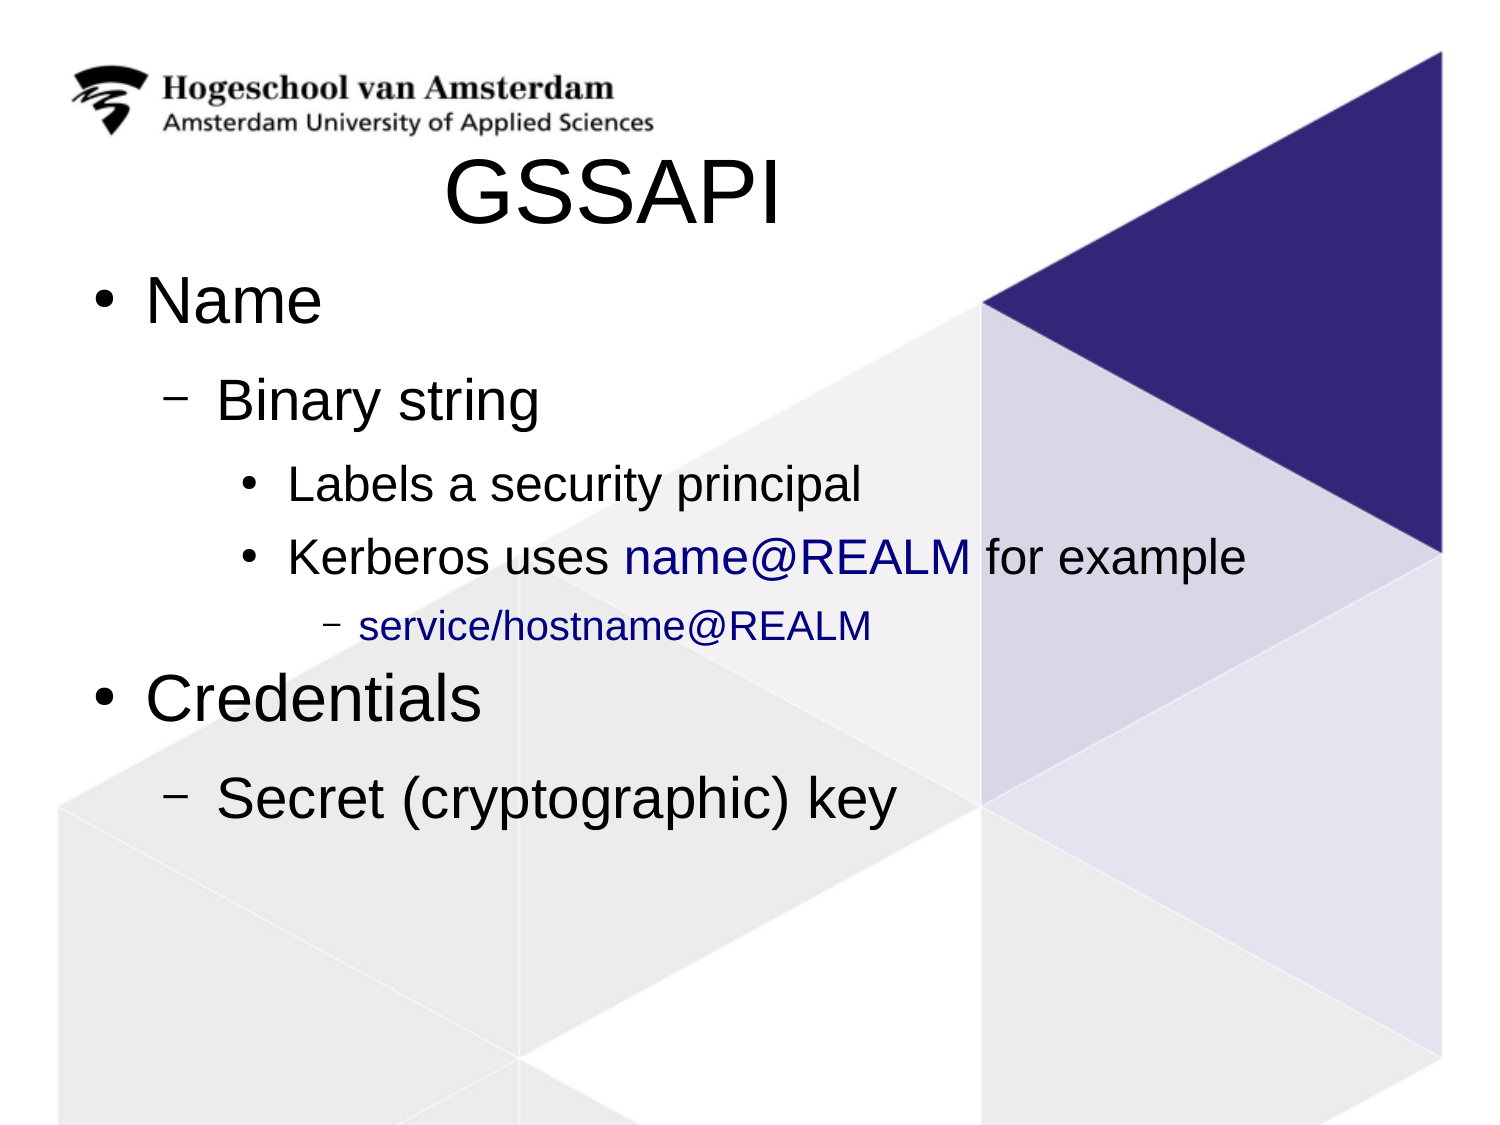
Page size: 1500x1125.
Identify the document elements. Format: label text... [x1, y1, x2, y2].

list Name Binary string Labels a security principal Kerberos uses name@REALM for example service/hostname@REALM Credentials Secret (cryptographic) key [75, 263, 1395, 916]
title GSSAPI [0, 70, 1252, 312]
picture [0, 0, 1500, 1125]
